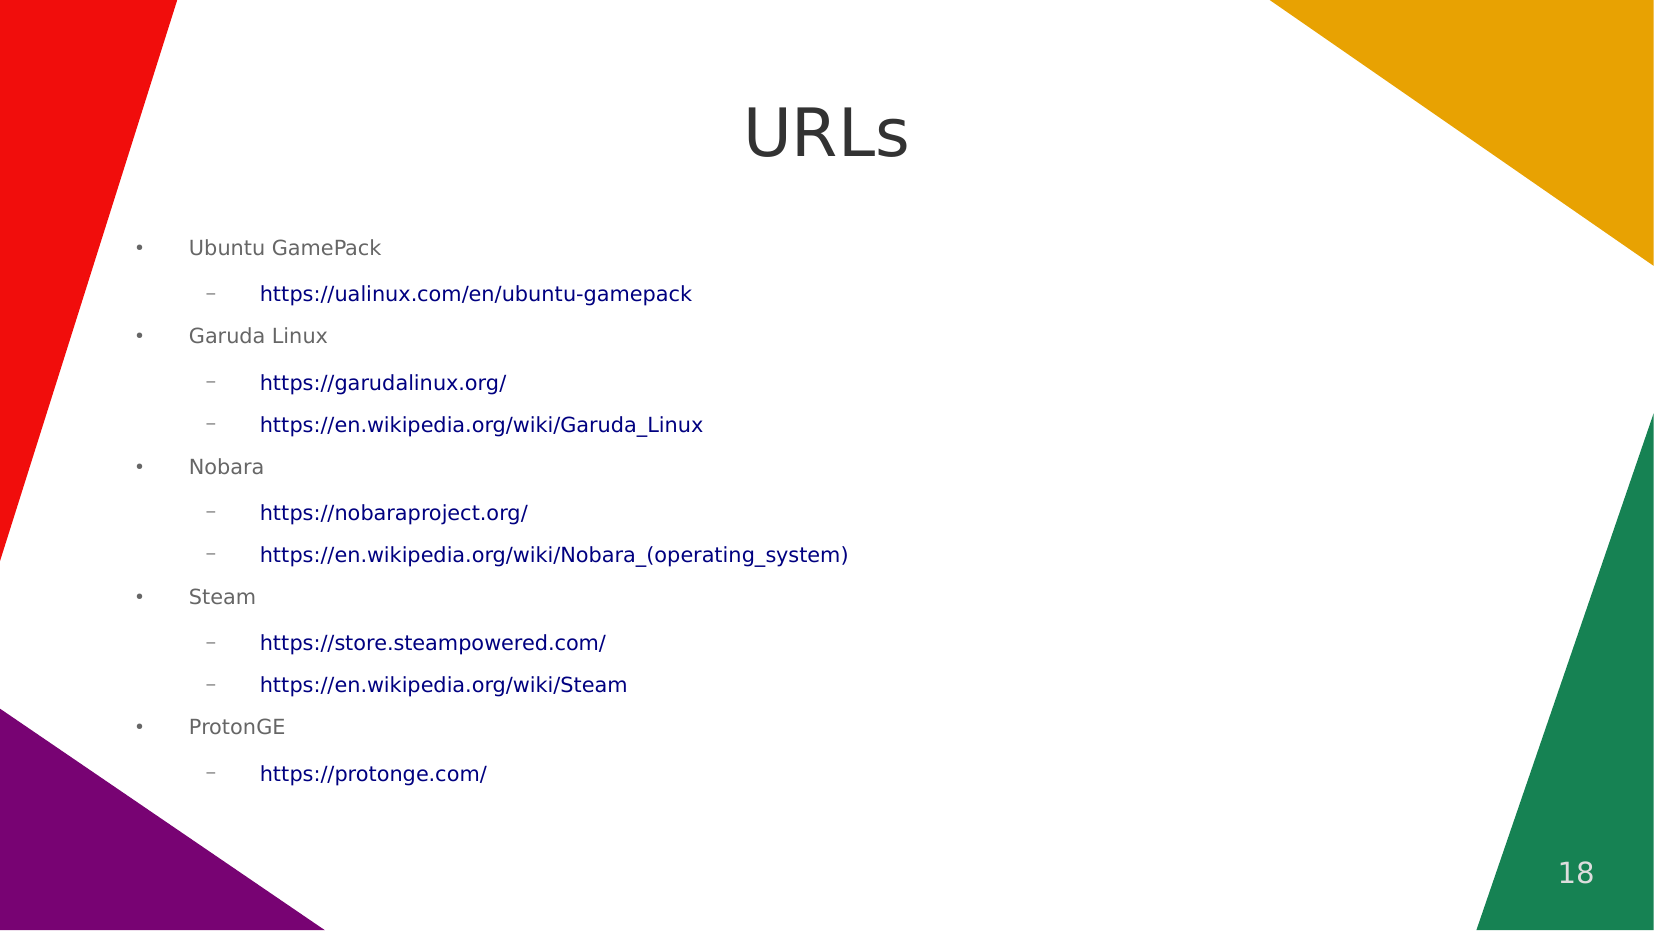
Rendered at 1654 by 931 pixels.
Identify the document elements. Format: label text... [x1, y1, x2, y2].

title URLs [118, 59, 1536, 207]
list Ubuntu GamePack https://ualinux.com/en/ubuntu-gamepack Garuda Linux https://garudalinux.org/ https://en.wikipedia.org/wiki/Garuda_Linux Nobara https://nobaraproject.org/ https://en.wikipedia.org/wiki/Nobara_(operating_system) Steam https://store.steampowered.com/ https://en.wikipedia.org/wiki/Steam ProtonGE https://protonge.com/ [118, 236, 1536, 827]
